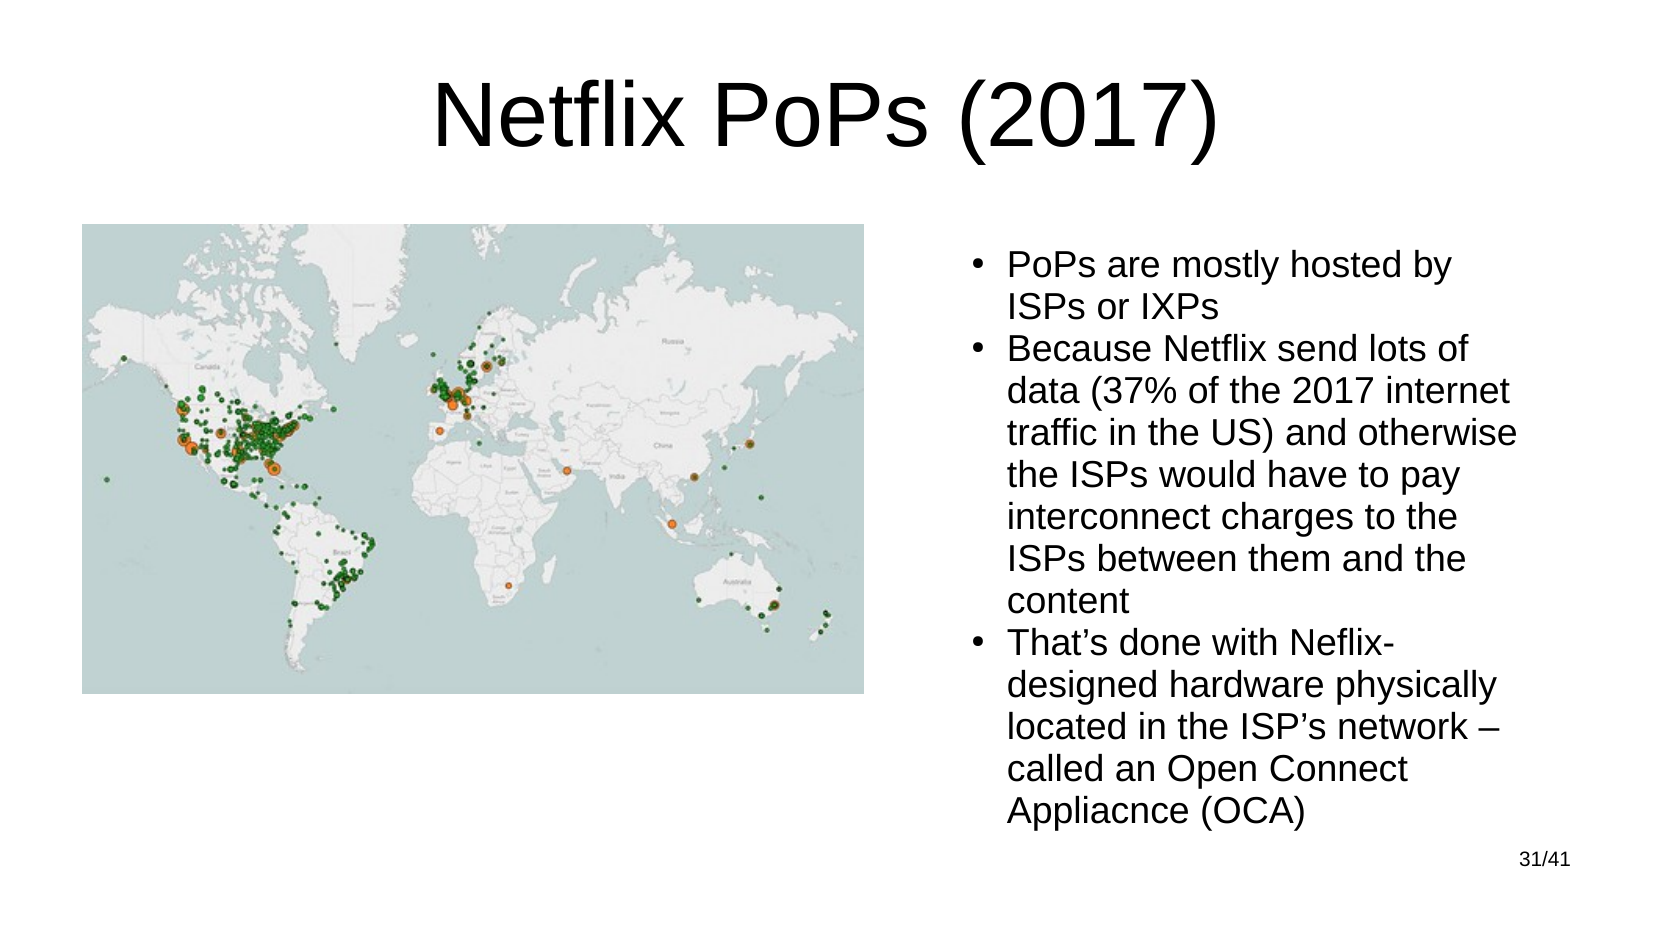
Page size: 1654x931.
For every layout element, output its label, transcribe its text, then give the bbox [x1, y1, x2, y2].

title Netflix PoPs (2017) [82, 37, 1571, 193]
text_box PoPs are mostly hosted by ISPs or IXPs Because Netflix send lots of data (37% of the 2017 internet traffic in the US) and otherwise the ISPs would have to pay interconnect charges to the ISPs between them and the content That’s done with Neflix-designed hardware physically located in the ISP’s network – called an Open Connect Appliacnce (OCA) [956, 236, 1536, 839]
picture [82, 224, 864, 694]
